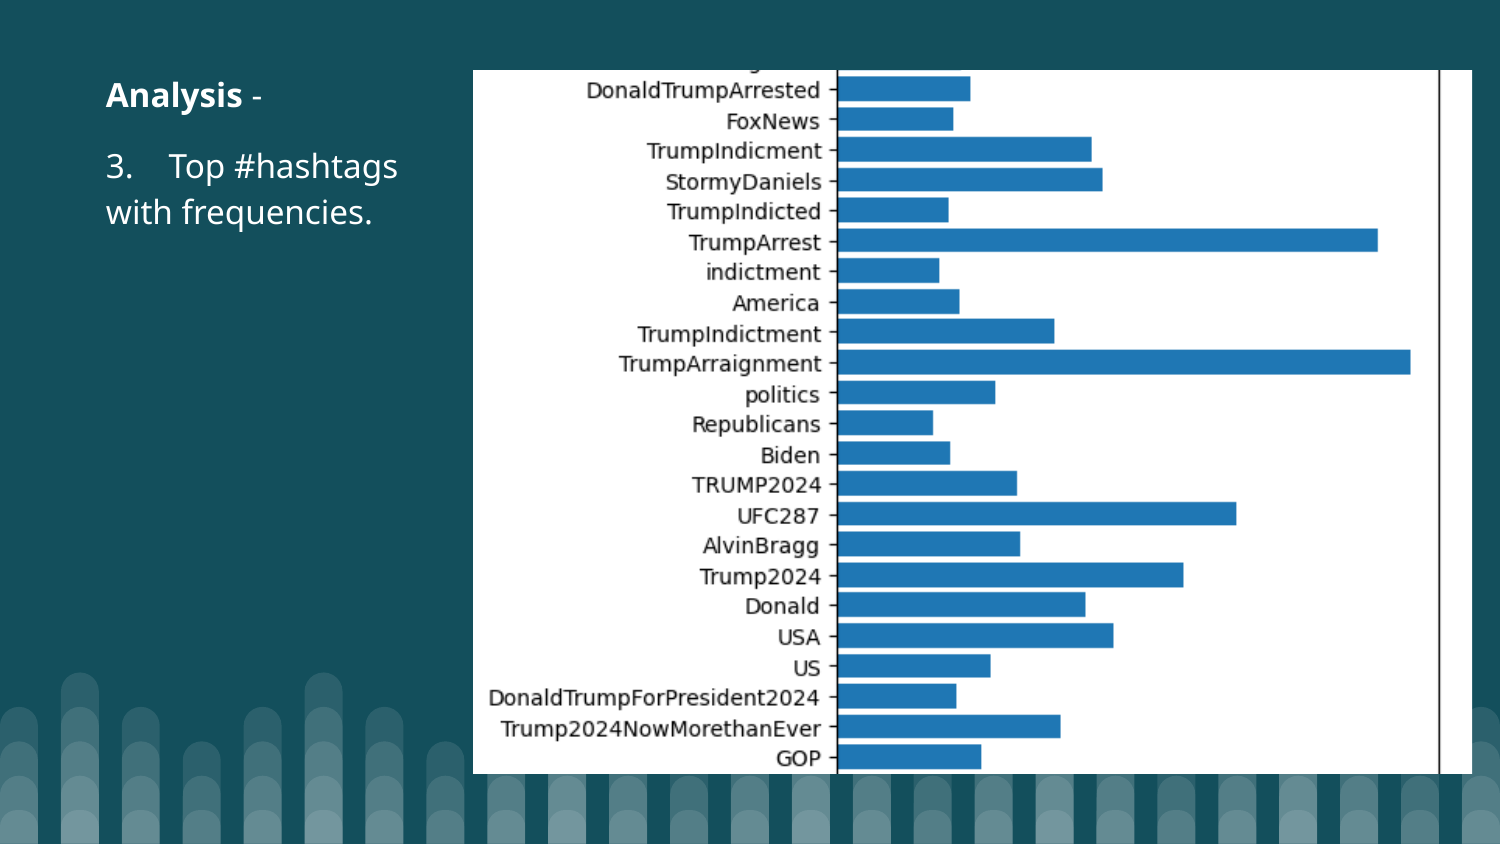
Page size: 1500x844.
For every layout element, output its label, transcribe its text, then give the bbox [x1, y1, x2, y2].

picture [473, 70, 1473, 774]
list Analysis - 3. Top #hashtags with frequencies. [90, 53, 442, 469]
